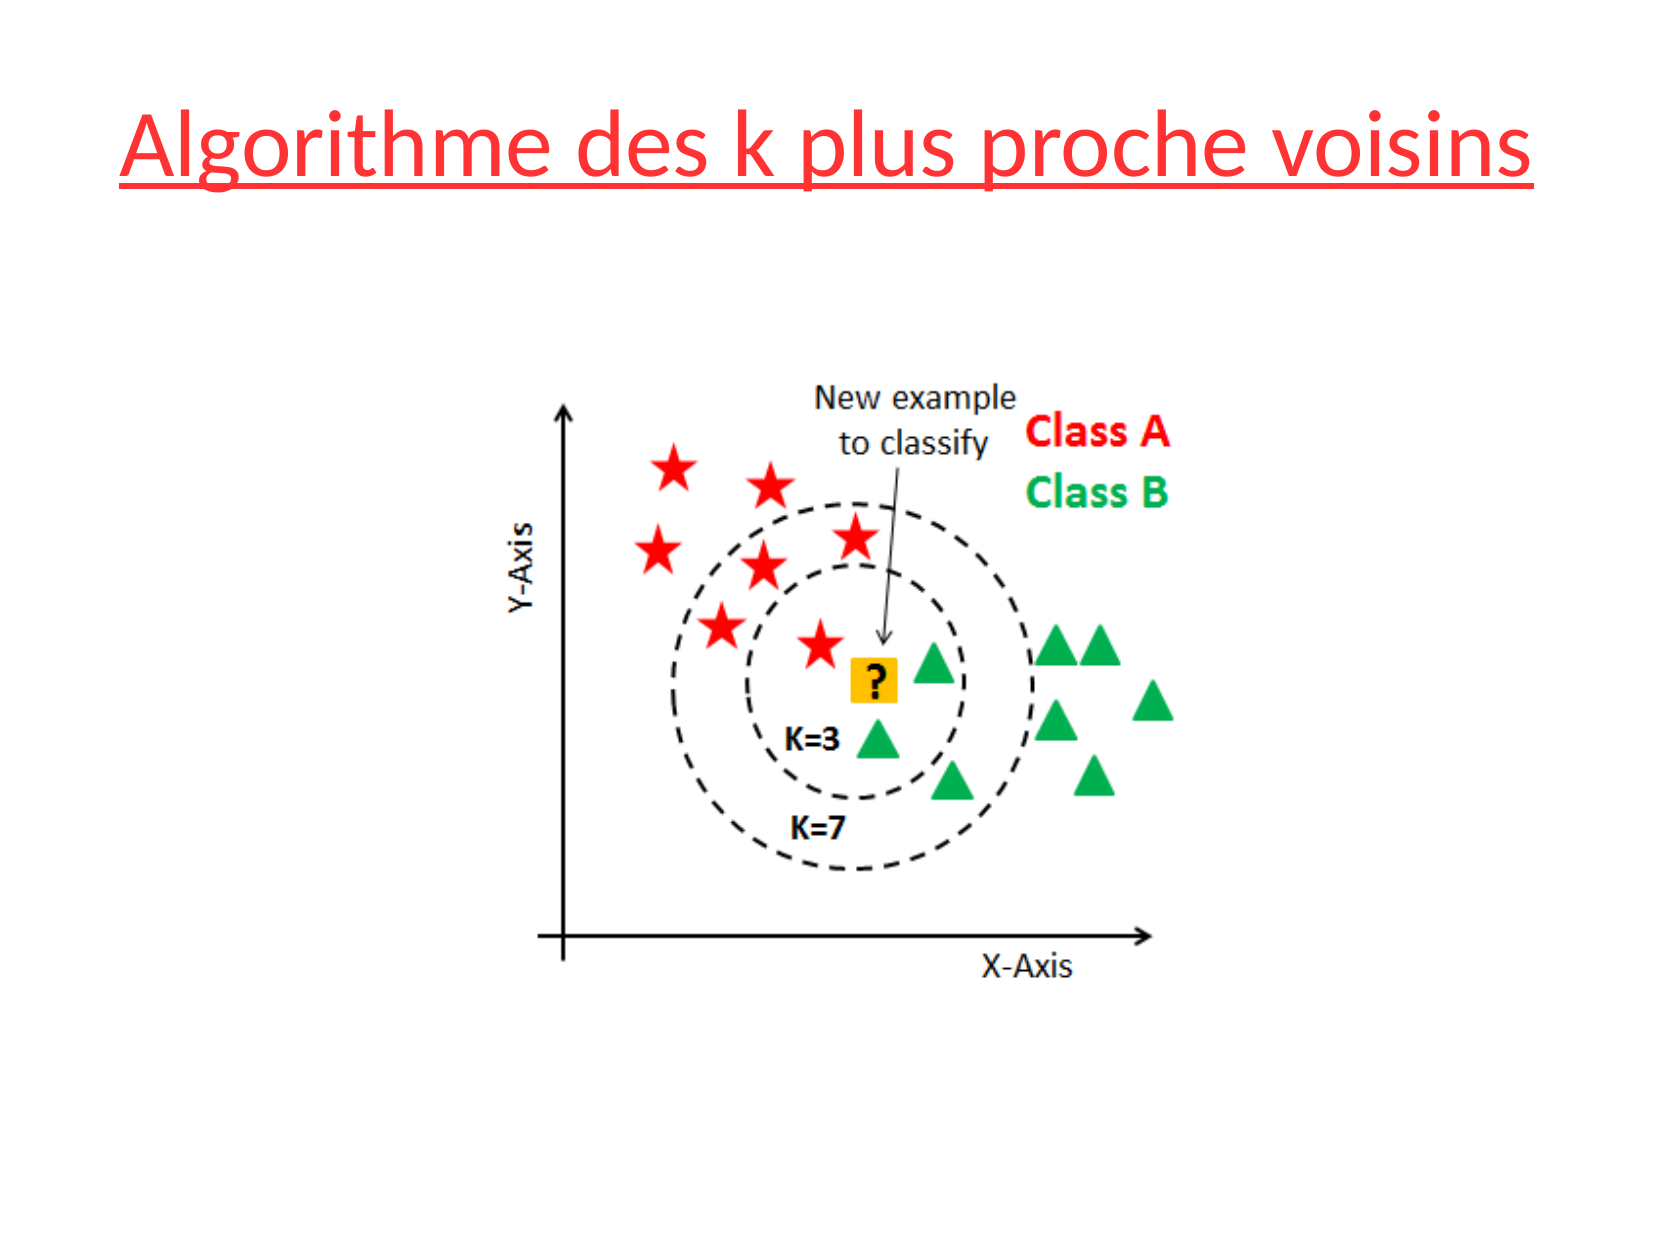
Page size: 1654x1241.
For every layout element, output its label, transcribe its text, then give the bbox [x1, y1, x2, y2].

title Algorithme des k plus proche voisins [82, 49, 1571, 257]
picture [460, 366, 1252, 1049]
